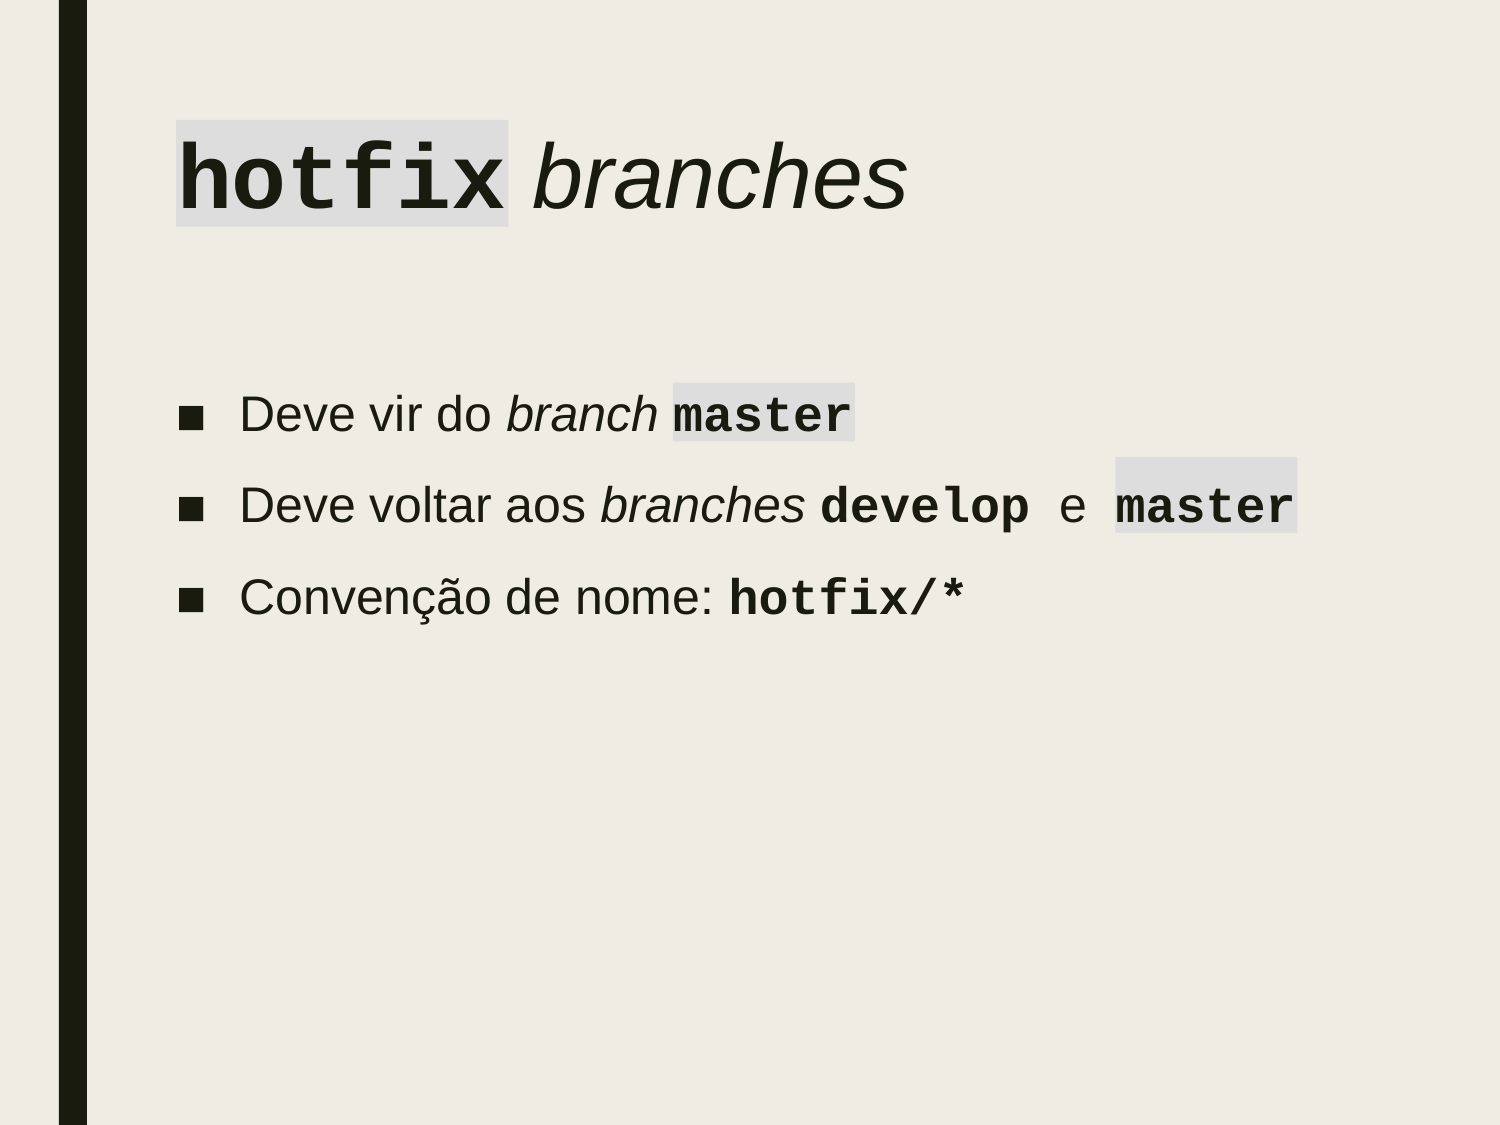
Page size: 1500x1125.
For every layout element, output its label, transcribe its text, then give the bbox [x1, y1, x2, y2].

text_box Deve vir do branch [237, 379, 662, 442]
text_box master [672, 382, 855, 442]
text_box ■ ■ ■ [174, 349, 206, 626]
text_box Convenção de nome: hotfix/* [237, 562, 969, 625]
text_box master [1115, 456, 1298, 533]
title branches [530, 114, 912, 305]
text_box hotfix [176, 119, 509, 227]
text_box Deve voltar aos branches develop e [237, 470, 1115, 533]
